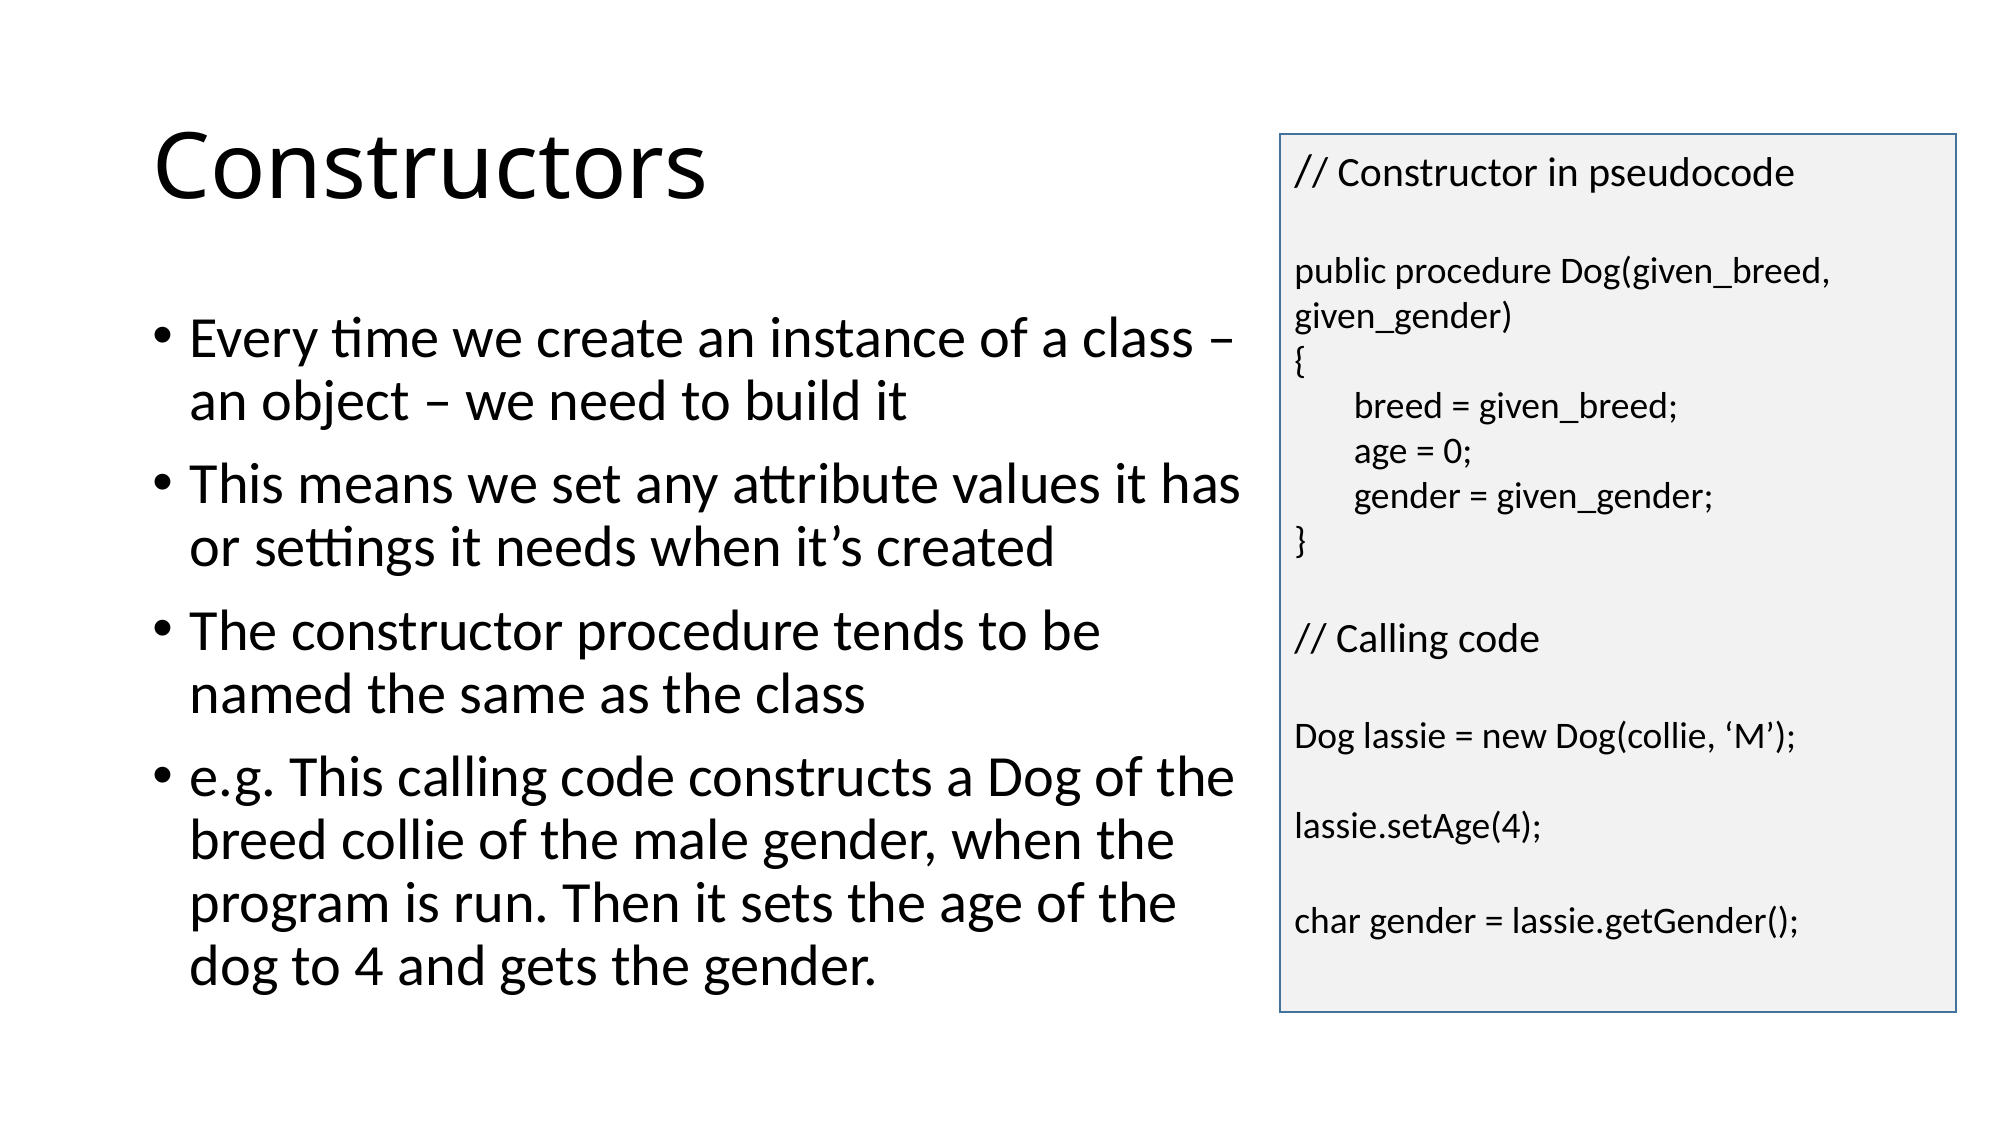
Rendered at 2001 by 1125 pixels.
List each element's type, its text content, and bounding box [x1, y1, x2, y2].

title Constructors [137, 59, 1863, 278]
list Every time we create an instance of a class – an object – we need to build it This means we set any attribute values it has or settings it needs when it’s created The constructor procedure tends to be named the same as the class e.g. This calling code constructs a Dog of the breed collie of the male gender, when the program is run. Then it sets the age of the dog to 4 and gets the gender. [137, 299, 1265, 1014]
text_box // Constructor in pseudocode public procedure Dog(given_breed, given_gender) { breed = given_breed; age = 0; gender = given_gender; } // Calling code Dog lassie = new Dog(collie, ‘M’); lassie.setAge(4); char gender = lassie.getGender(); [1279, 133, 1956, 1012]
